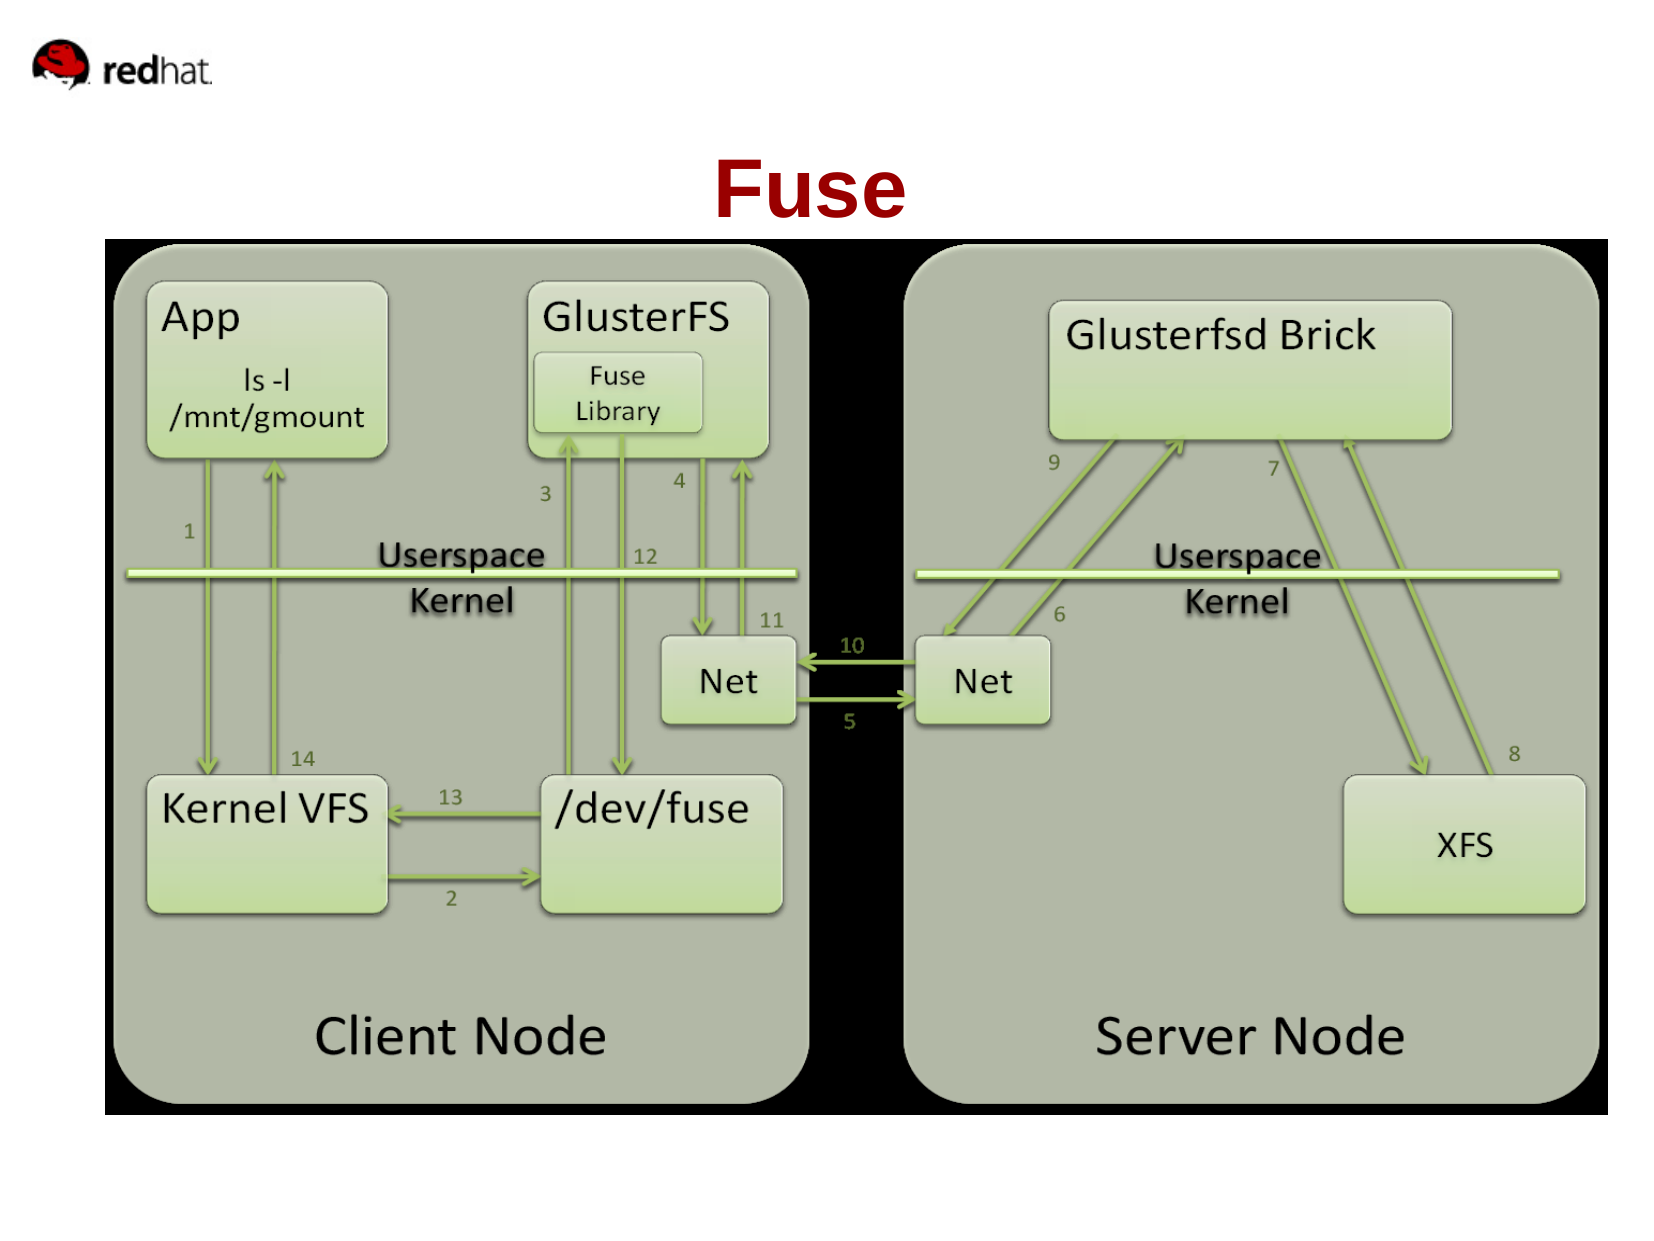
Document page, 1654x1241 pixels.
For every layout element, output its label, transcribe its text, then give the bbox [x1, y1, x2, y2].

text_box Fuse [339, 135, 1306, 239]
picture [31, 37, 212, 98]
picture [105, 239, 1608, 1115]
